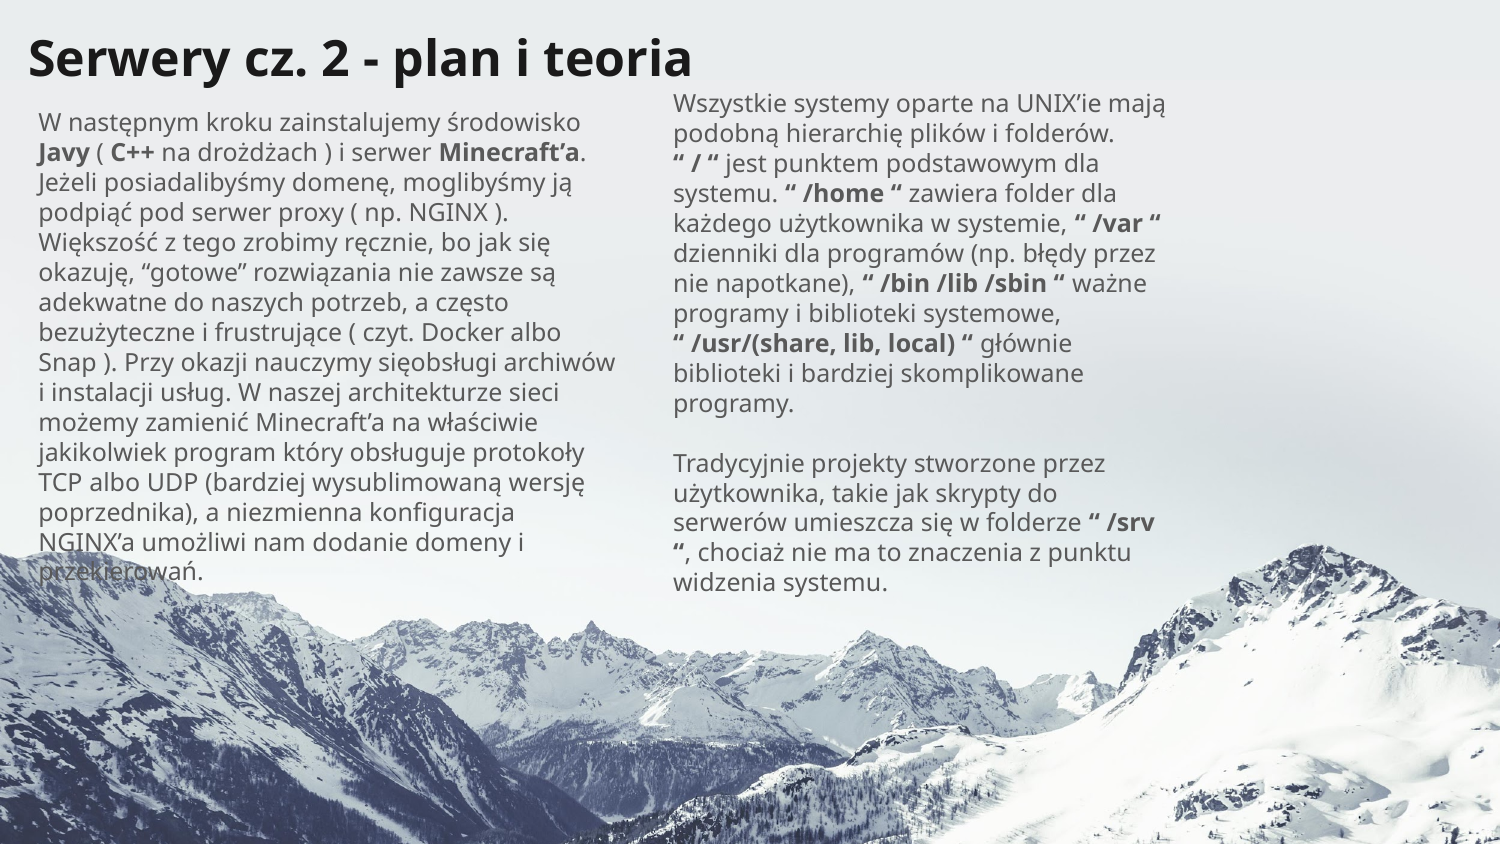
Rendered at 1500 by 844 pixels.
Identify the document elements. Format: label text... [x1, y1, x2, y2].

title Serwery cz. 2 - plan i teoria [13, 11, 913, 103]
picture [0, 80, 1500, 791]
text_box Wszystkie systemy oparte na UNIX’ie mają podobną hierarchię plików i folderów. “ / “ jest punktem podstawowym dla systemu. “ /home “ zawiera folder dla każdego użytkownika w systemie, “ /var “ dzienniki dla programów (np. błędy przez nie napotkane), “ /bin /lib /sbin “ ważne programy i biblioteki systemowe, “ /usr/(share, lib, local) “ głównie biblioteki i bardziej skomplikowane programy. Tradycyjnie projekty stworzone przez użytkownika, takie jak skrypty do serwerów umieszcza się w folderze “ /srv “, chociaż nie ma to znaczenia z punktu widzenia systemu. [658, 72, 1186, 612]
text_box W następnym kroku zainstalujemy środowisko Javy ( C++ na drożdżach ) i serwer Minecraft’a. Jeżeli posiadalibyśmy domenę, moglibyśmy ją podpiąć pod serwer proxy ( np. NGINX ). Większość z tego zrobimy ręcznie, bo jak się okazuję, “gotowe” rozwiązania nie zawsze są adekwatne do naszych potrzeb, a często bezużyteczne i frustrujące ( czyt. Docker albo Snap ). Przy okazji nauczymy sięobsługi archiwów i instalacji usług. W naszej architekturze sieci możemy zamienić Minecraft’a na właściwie jakikolwiek program który obsługuje protokoły TCP albo UDP (bardziej wysublimowaną wersję poprzednika), a niezmienna konfiguracja NGINX’a umożliwi nam dodanie domeny i przekierowań. [23, 91, 634, 601]
